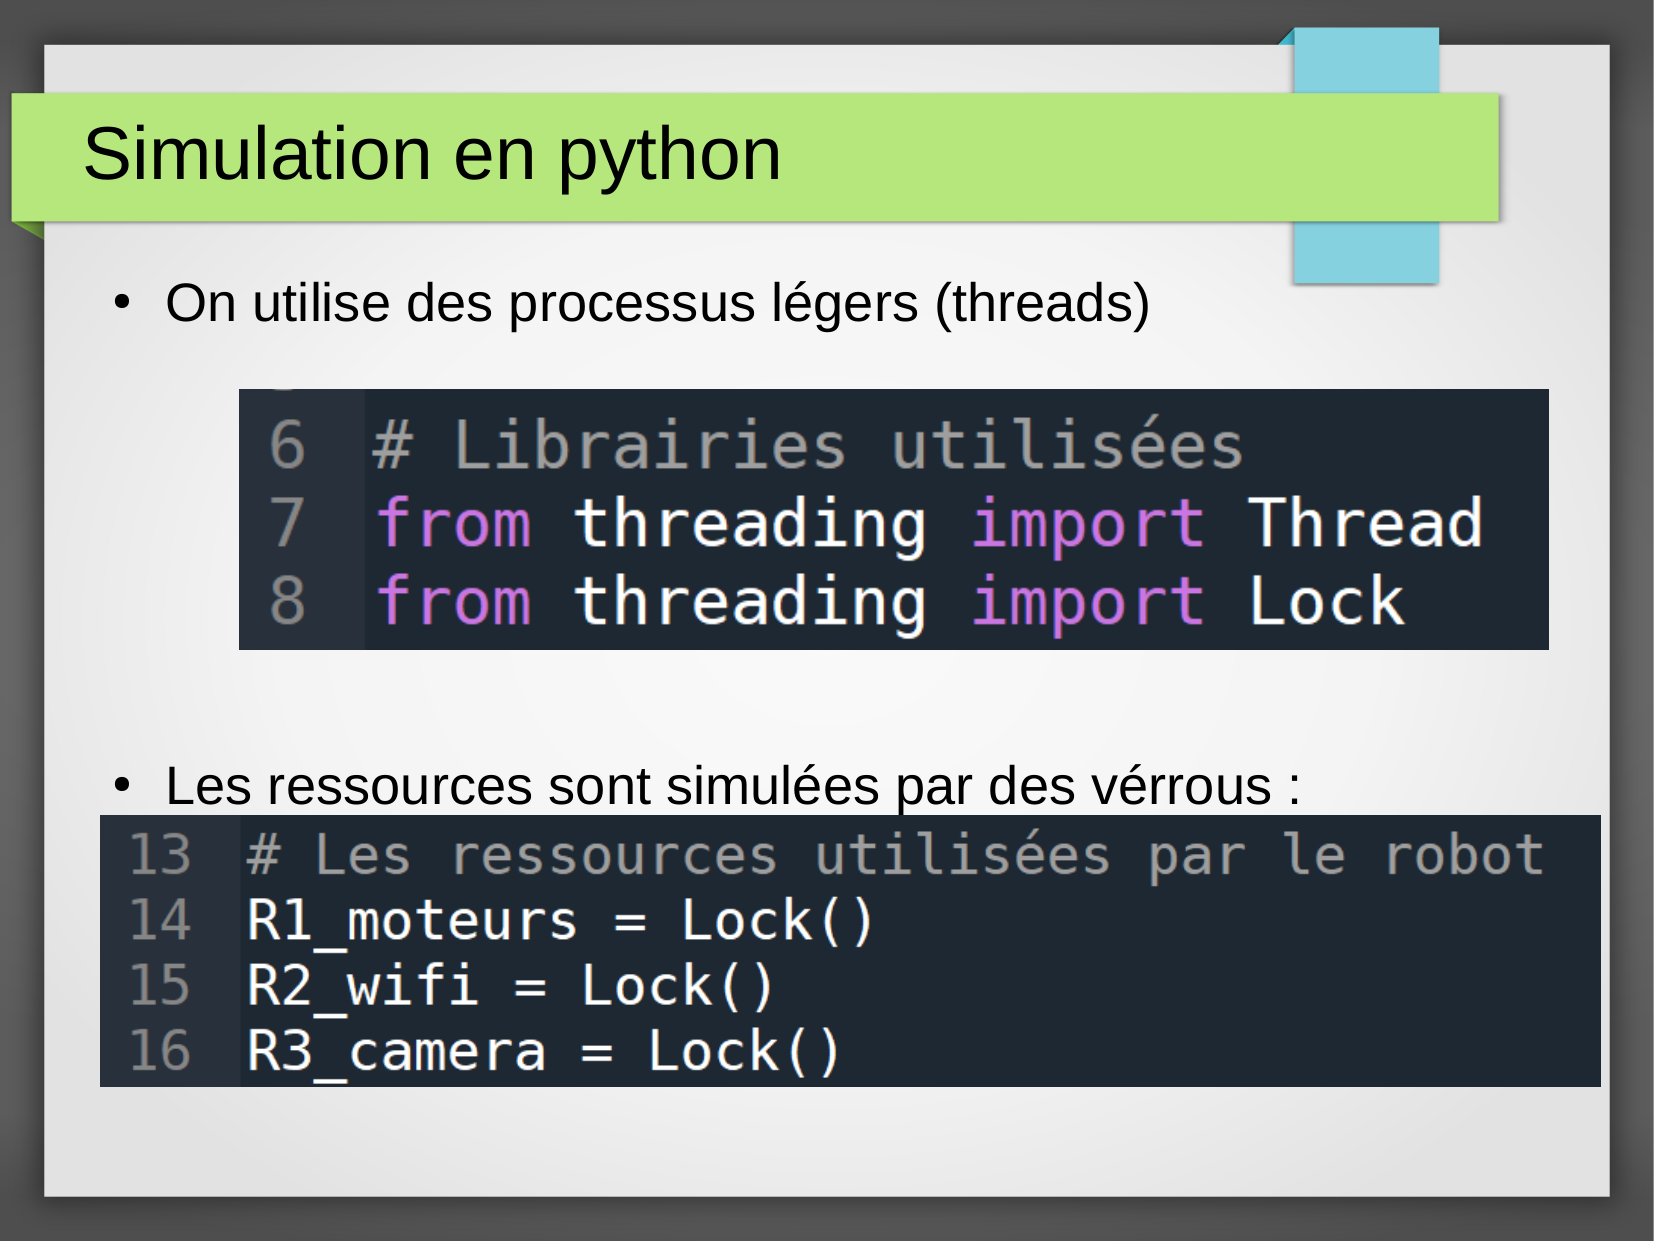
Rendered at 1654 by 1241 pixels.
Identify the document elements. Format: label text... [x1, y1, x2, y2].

list On utilise des processus légers (threads) Les ressources sont simulées par des vérrous : [94, 272, 1583, 993]
title Simulation en python [82, 94, 1264, 213]
picture [0, 0, 1654, 1241]
